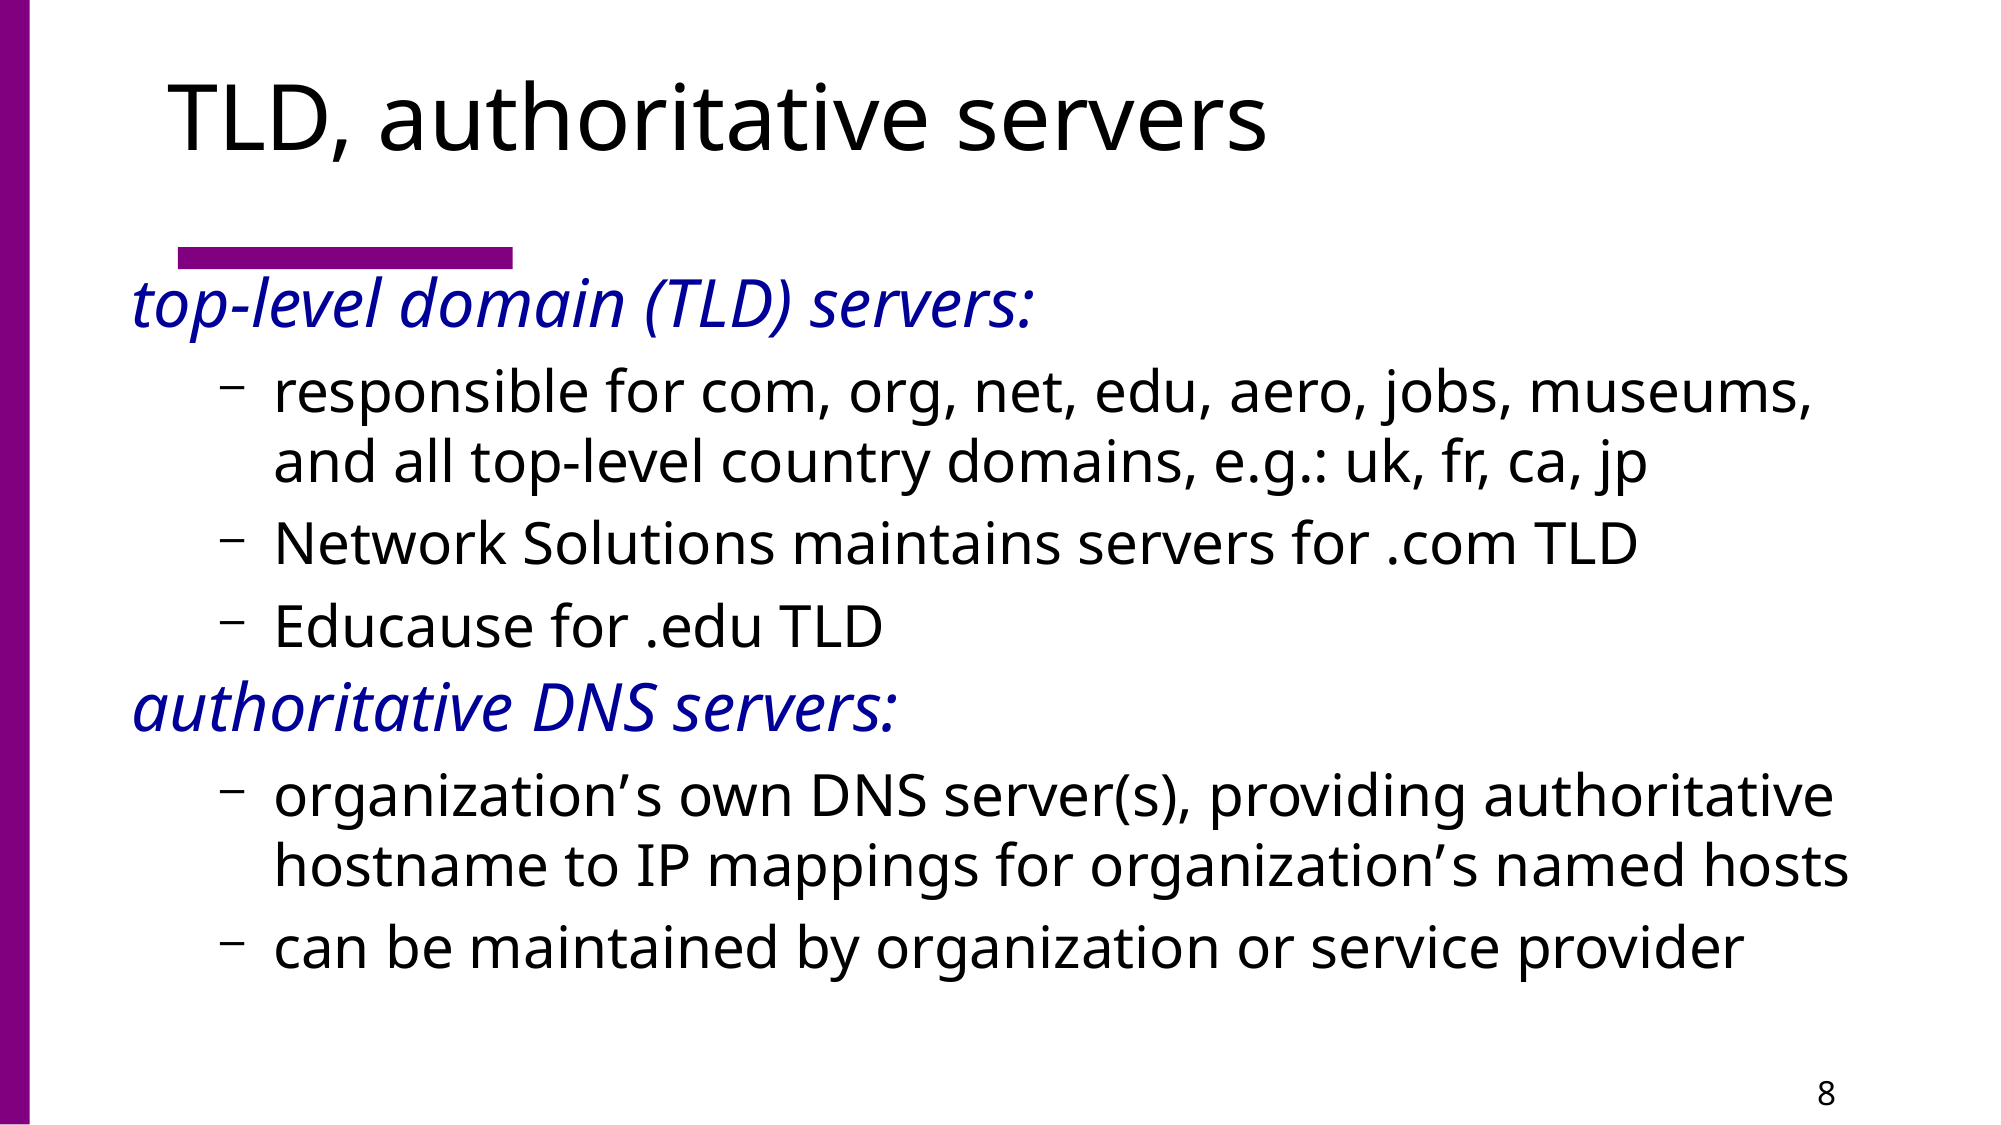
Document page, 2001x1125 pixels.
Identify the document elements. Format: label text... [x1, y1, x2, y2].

title TLD, authoritative servers [116, 38, 1817, 189]
list top-level domain (TLD) servers: responsible for com, org, net, edu, aero, jobs, museums, and all top-level country domains, e.g.: uk, fr, ca, jp Network Solutions maintains servers for .com TLD Educause for .edu TLD authoritative DNS servers: organization’s own DNS server(s), providing authoritative hostname to IP mappings for organization’s named hosts can be maintained by organization or service provider [116, 262, 1902, 1026]
